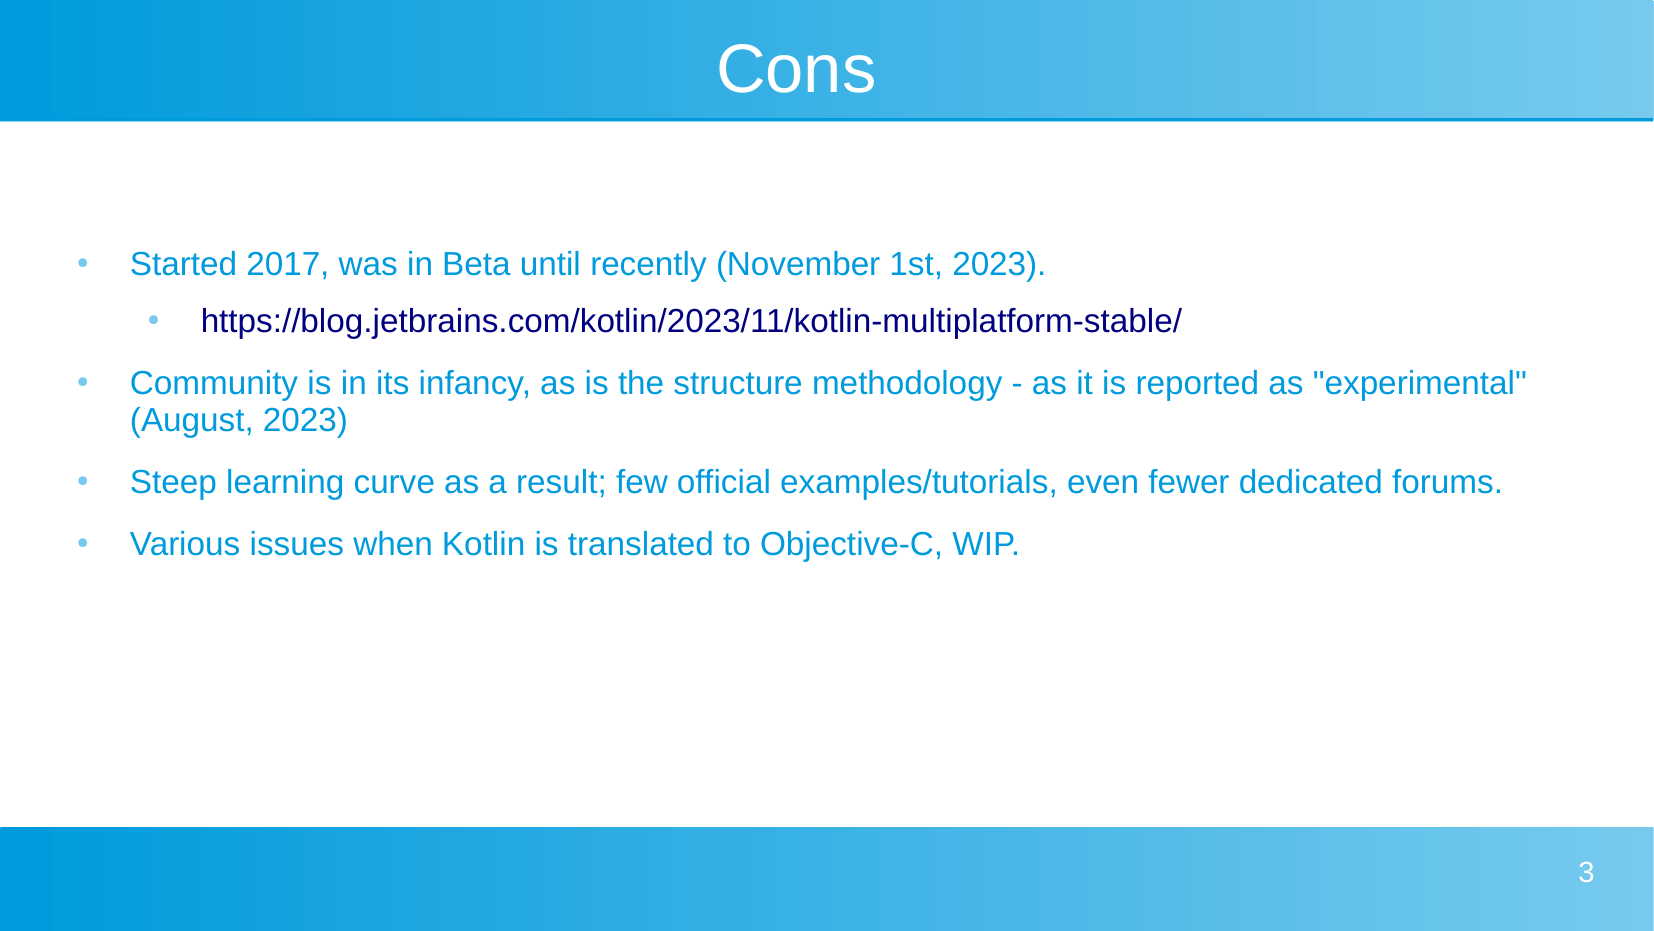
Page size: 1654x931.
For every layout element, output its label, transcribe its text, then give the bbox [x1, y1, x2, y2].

title Cons [59, 29, 1595, 108]
list Started 2017, was in Beta until recently (November 1st, 2023). https://blog.jetbrains.com/kotlin/2023/11/kotlin-multiplatform-stable/ Community is in its infancy, as is the structure methodology - as it is reported as "experimental" (August, 2023) Steep learning curve as a result; few official examples/tutorials, even fewer dedicated forums. Various issues when Kotlin is translated to Objective-C, WIP. [59, 183, 1595, 774]
